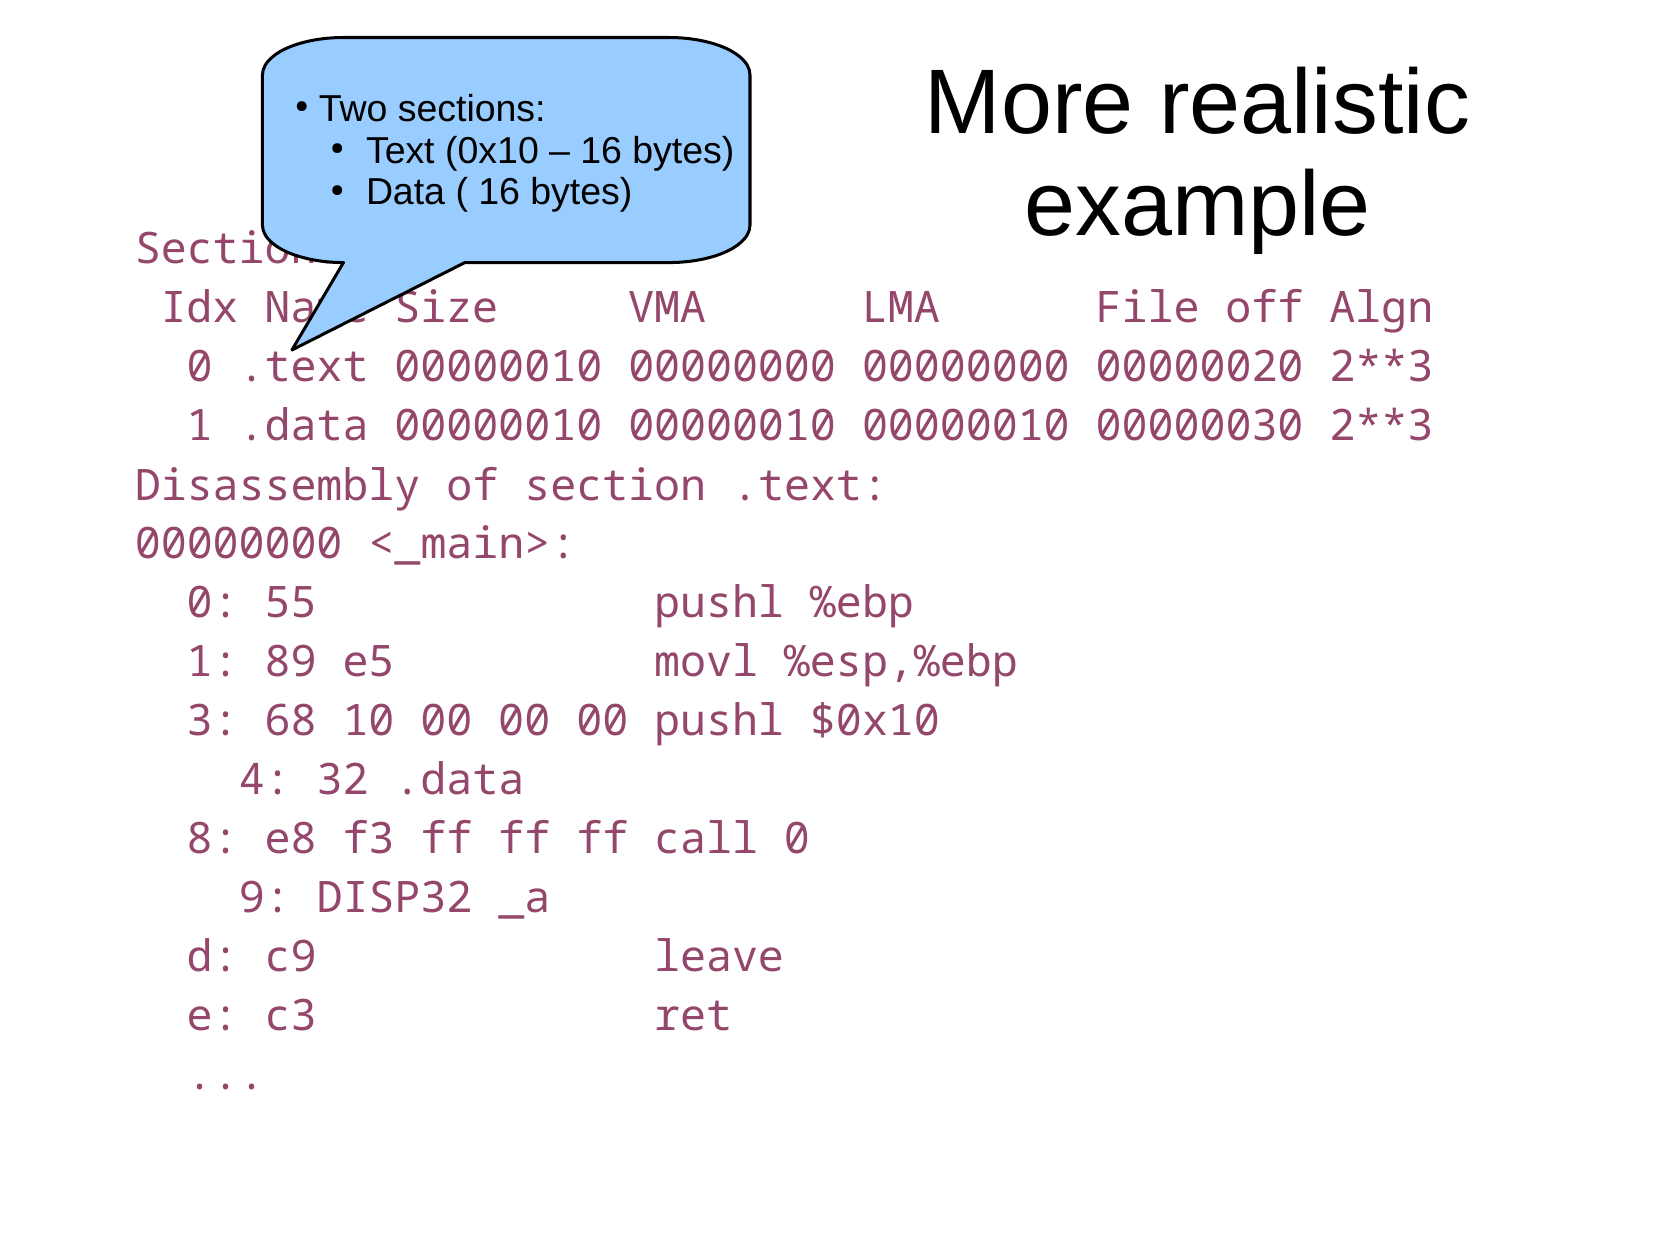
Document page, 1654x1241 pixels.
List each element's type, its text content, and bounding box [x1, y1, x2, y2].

text_box Two sections: Text (0x10 – 16 bytes) Data ( 16 bytes) [262, 37, 751, 351]
list Sections: Idx Name Size VMA LMA File off Algn 0 .text 00000010 00000000 00000000 00000020 2**3 1 .data 00000010 00000010 00000010 00000030 2**3 Disassembly of section .text: 00000000 <_main>: 0: 55 pushl %ebp 1: 89 e5 movl %esp,%ebp 3: 68 10 00 00 00 pushl $0x10 4: 32 .data 8: e8 f3 ff ff ff call 0 9: DISP32 _a d: c9 leave e: c3 ret ... [82, 150, 1571, 1126]
title More realistic example [825, 49, 1571, 150]
